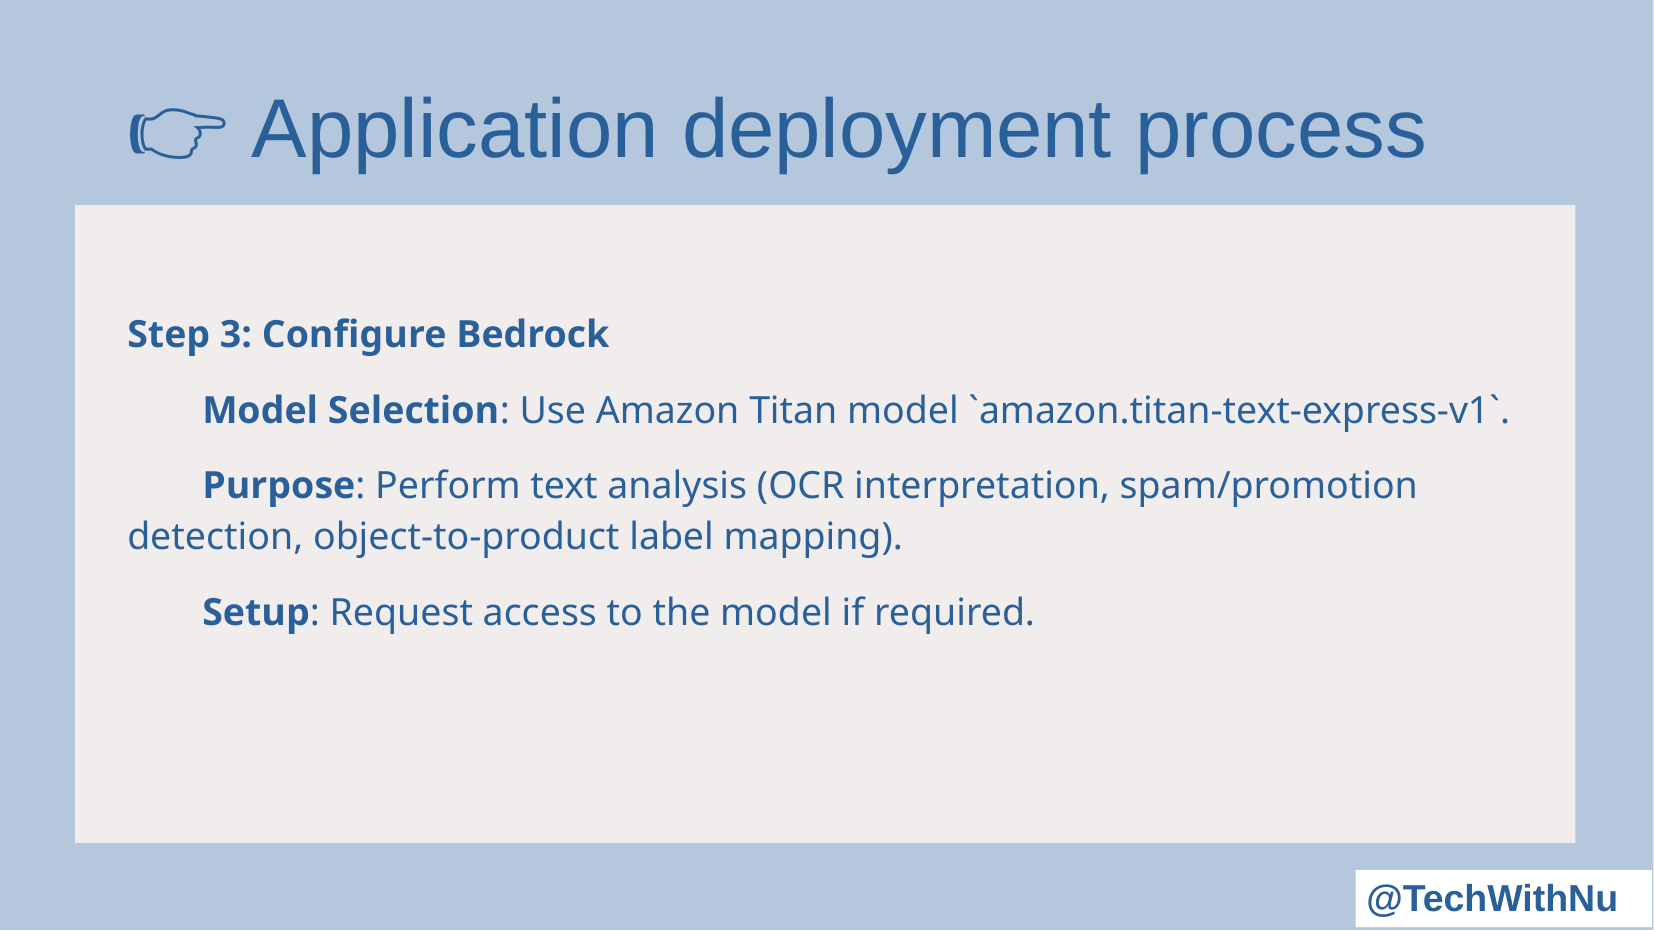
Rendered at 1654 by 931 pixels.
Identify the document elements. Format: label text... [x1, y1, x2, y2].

text_box [74, 205, 1576, 843]
text_box 👉 Application deployment process [112, 75, 1576, 188]
text_box Step 3: Configure Bedrock Model Selection: Use Amazon Titan model `amazon.titan-text-express-v1`. Purpose: Perform text analysis (OCR interpretation, spam/promotion detection, object-to-product label mapping). Setup: Request access to the model if required. [112, 300, 1576, 788]
text_box @TechWithNu [1351, 870, 1652, 931]
